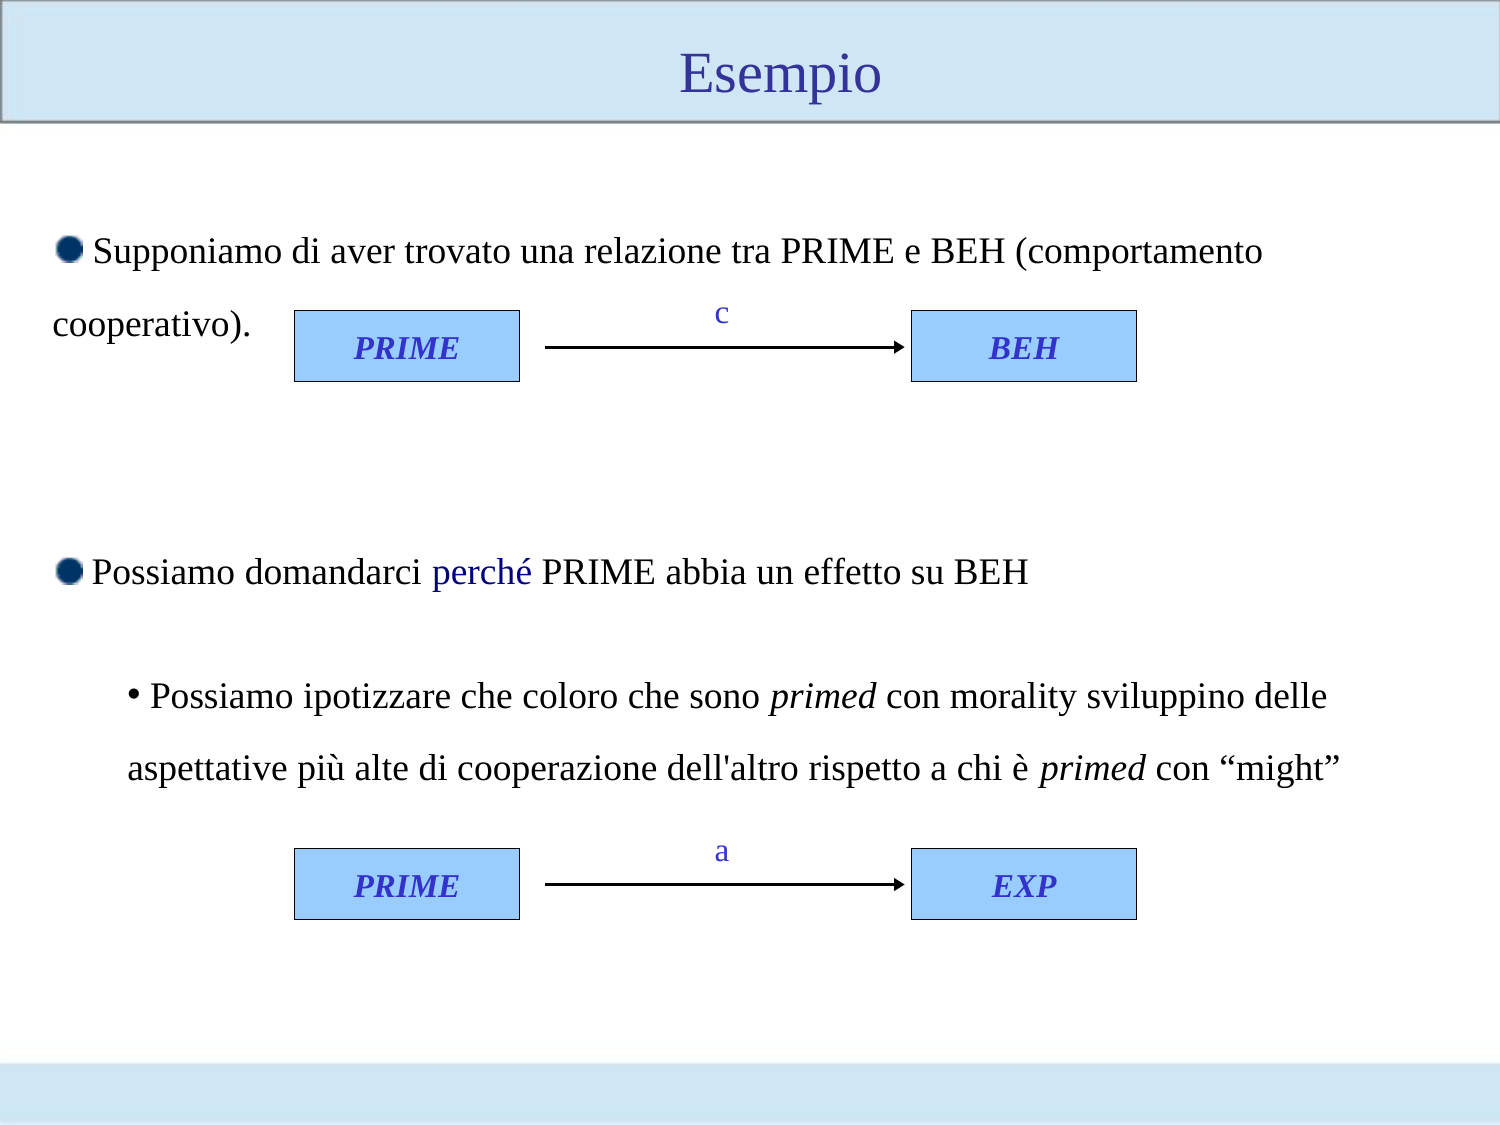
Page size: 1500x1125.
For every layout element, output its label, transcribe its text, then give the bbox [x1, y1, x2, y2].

text_box a [625, 820, 819, 928]
text_box PRIME [294, 310, 520, 382]
text_box c [625, 282, 819, 390]
text_box EXP [911, 848, 1137, 920]
text_box Supponiamo di aver trovato una relazione tra PRIME e BEH (comportamento cooperativo). Possiamo domandarci perché PRIME abbia un effetto su BEH Possiamo ipotizzare che coloro che sono primed con morality sviluppino delle aspettative più alte di cooperazione dell'altro rispetto a chi è primed con “might” [37, 184, 1463, 797]
title Esempio [249, 21, 1313, 117]
text_box BEH [911, 310, 1137, 382]
text_box PRIME [294, 848, 520, 920]
picture [0, 0, 1500, 1125]
